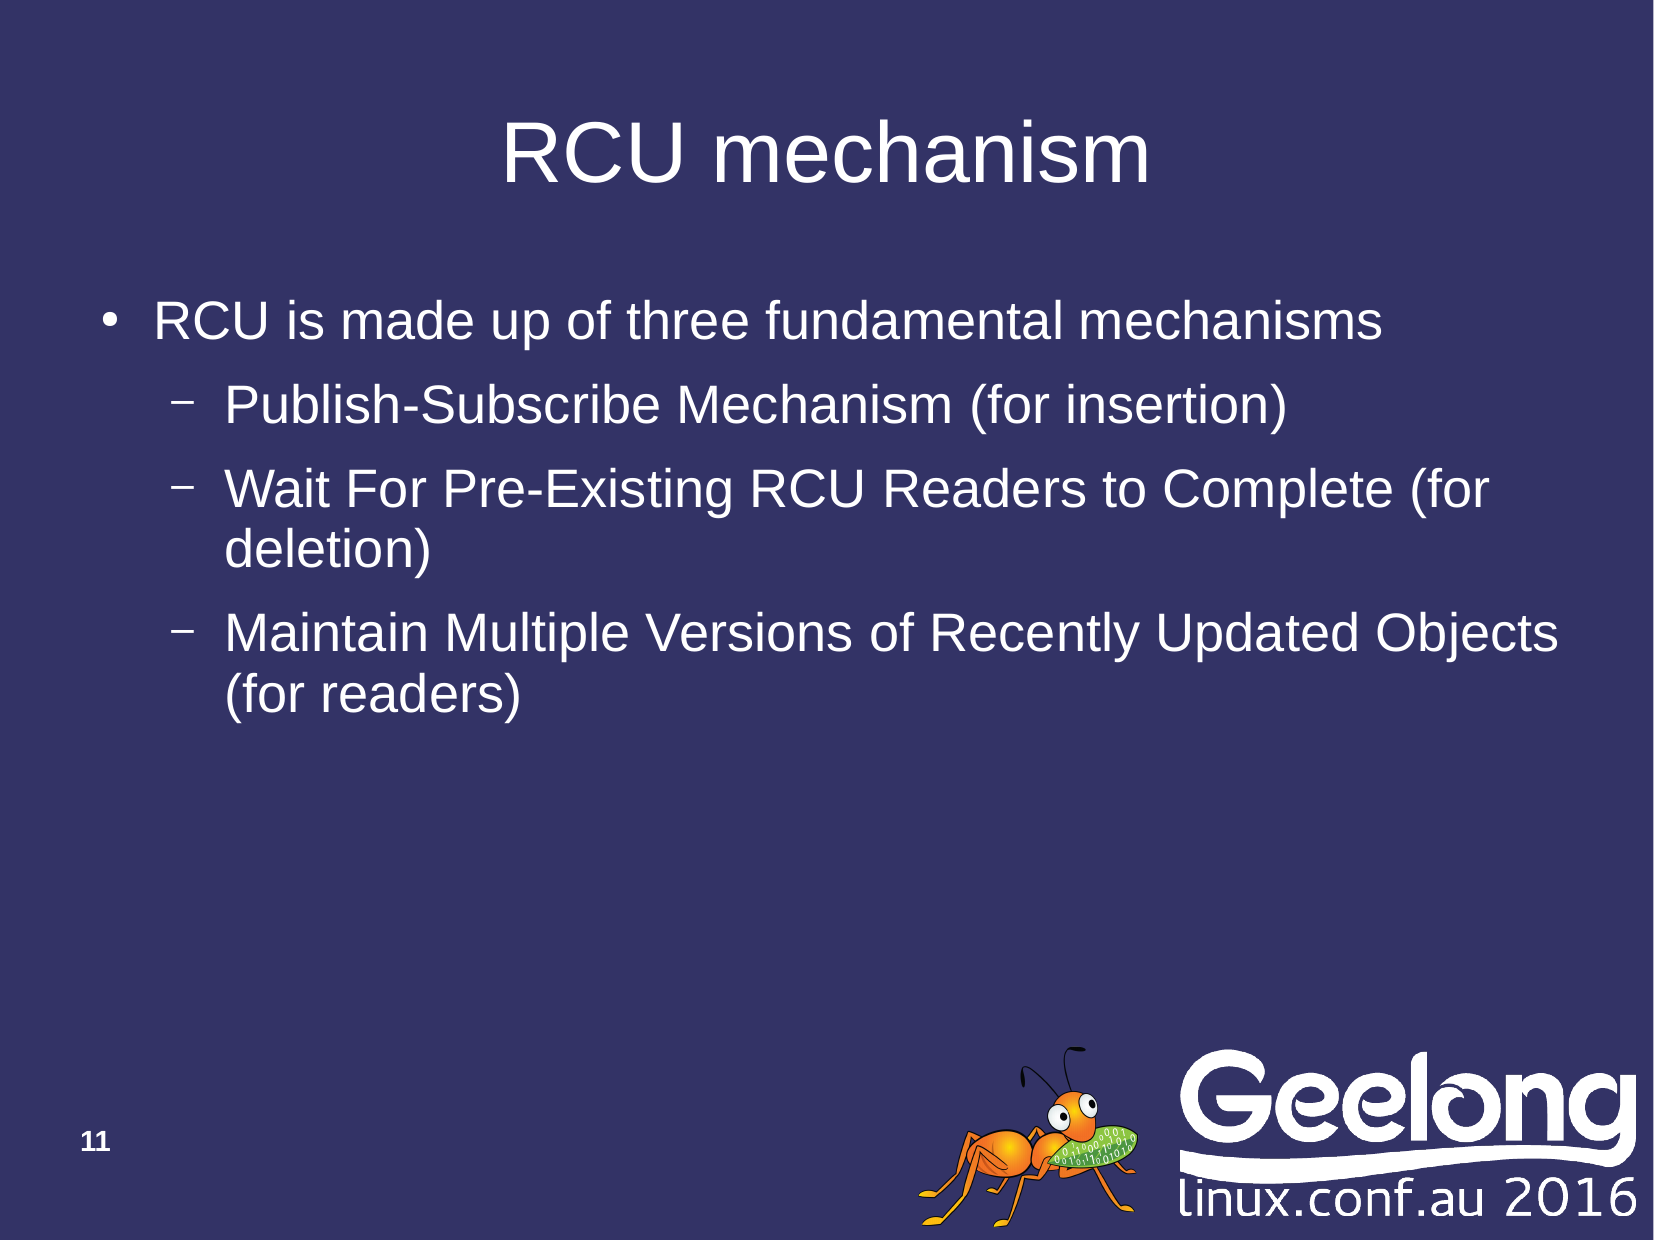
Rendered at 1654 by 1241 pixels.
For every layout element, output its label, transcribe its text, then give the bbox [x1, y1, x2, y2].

picture [915, 1044, 1141, 1231]
title RCU mechanism [82, 49, 1571, 257]
list RCU is made up of three fundamental mechanisms Publish-Subscribe Mechanism (for insertion) Wait For Pre-Existing RCU Readers to Complete (for deletion) Maintain Multiple Versions of Recently Updated Objects (for readers) [82, 290, 1571, 1010]
picture [1180, 1049, 1636, 1216]
